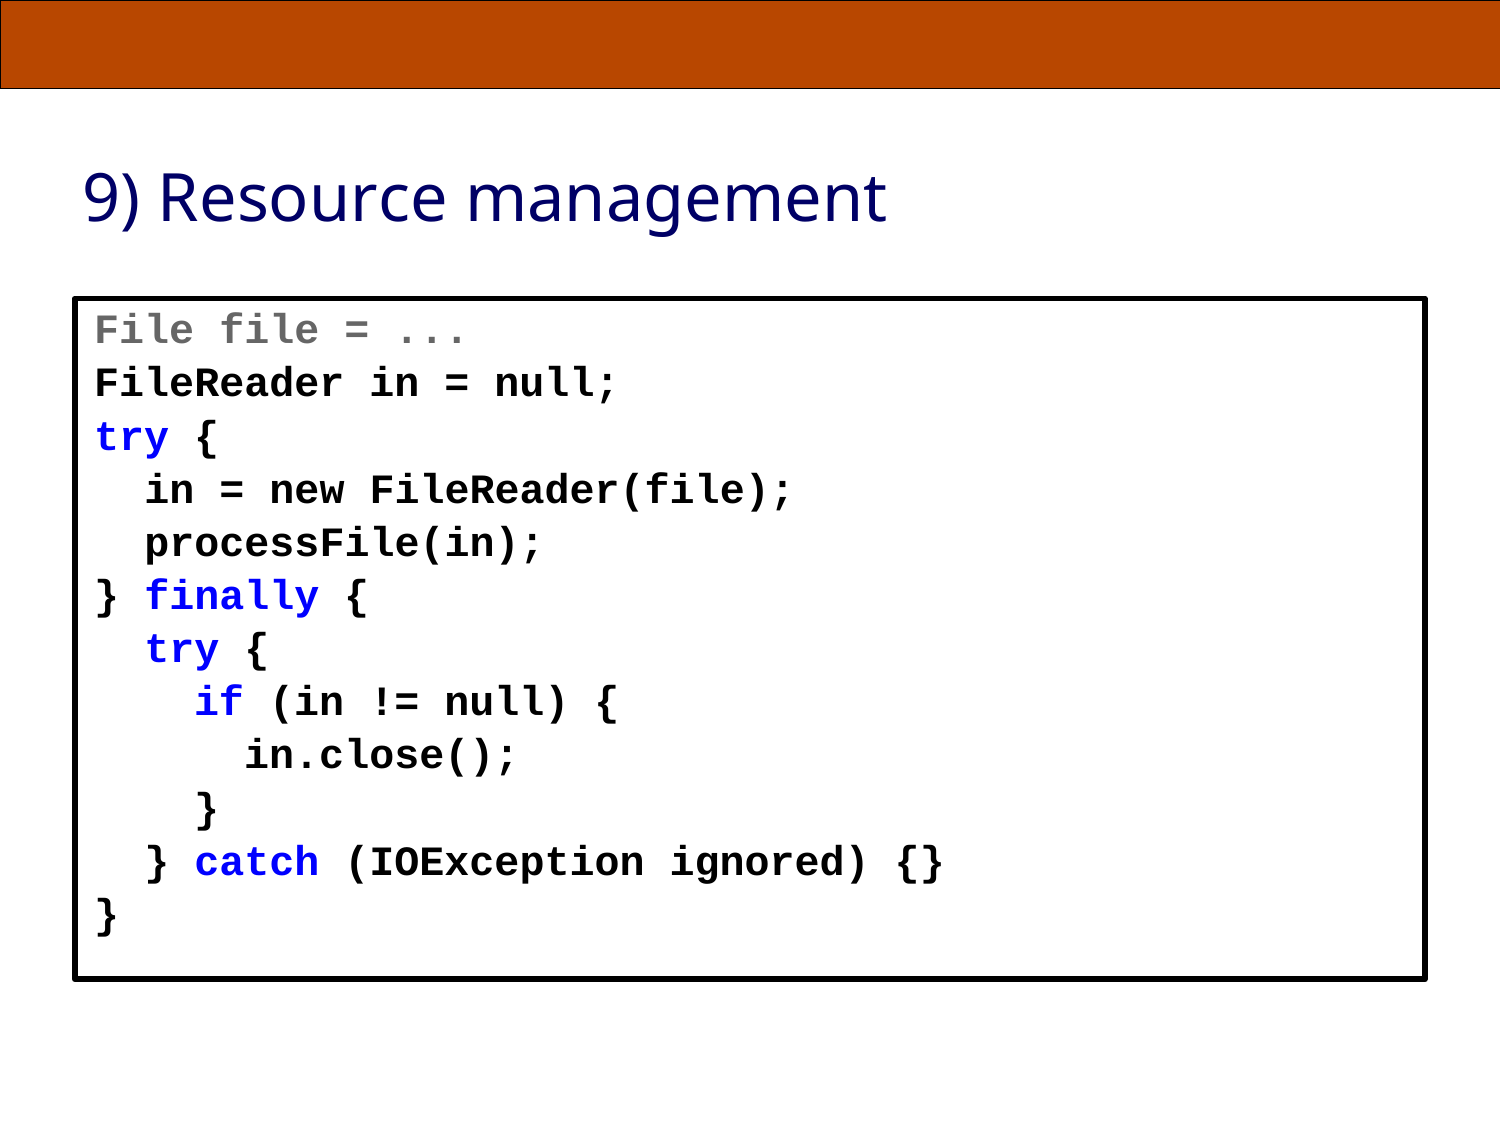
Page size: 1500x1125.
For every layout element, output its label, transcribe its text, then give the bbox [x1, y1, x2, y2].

list File file = ... FileReader in = null; try { in = new FileReader(file); processFile(in); } finally { try { if (in != null) { in.close(); } } catch (IOException ignored) {} } [75, 298, 1425, 980]
title 9) Resource management [74, 105, 1423, 249]
